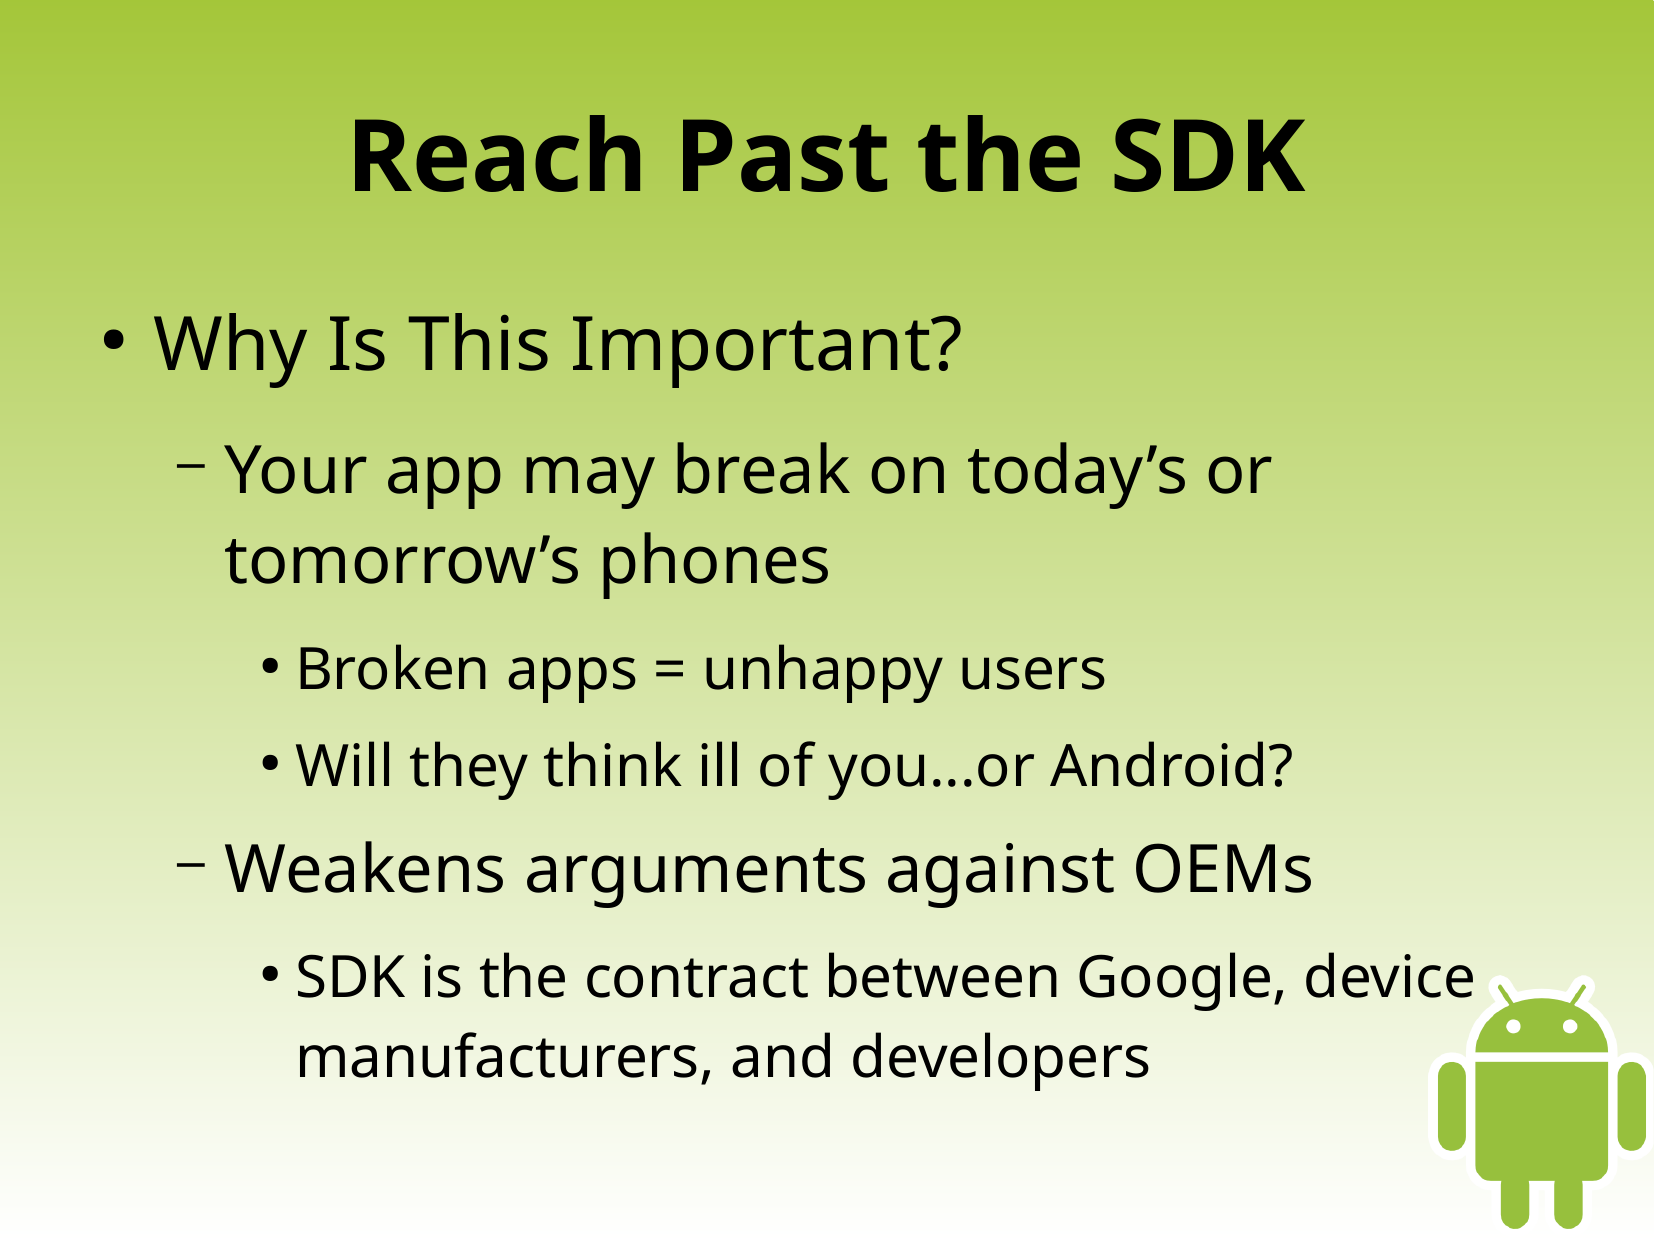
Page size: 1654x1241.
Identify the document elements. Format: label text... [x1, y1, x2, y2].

title Reach Past the SDK [82, 56, 1571, 250]
picture [1428, 975, 1654, 1238]
list Why Is This Important? Your app may break on today’s or tomorrow’s phones Broken apps = unhappy users Will they think ill of you...or Android? Weakens arguments against OEMs SDK is the contract between Google, device manufacturers, and developers [82, 290, 1571, 1094]
